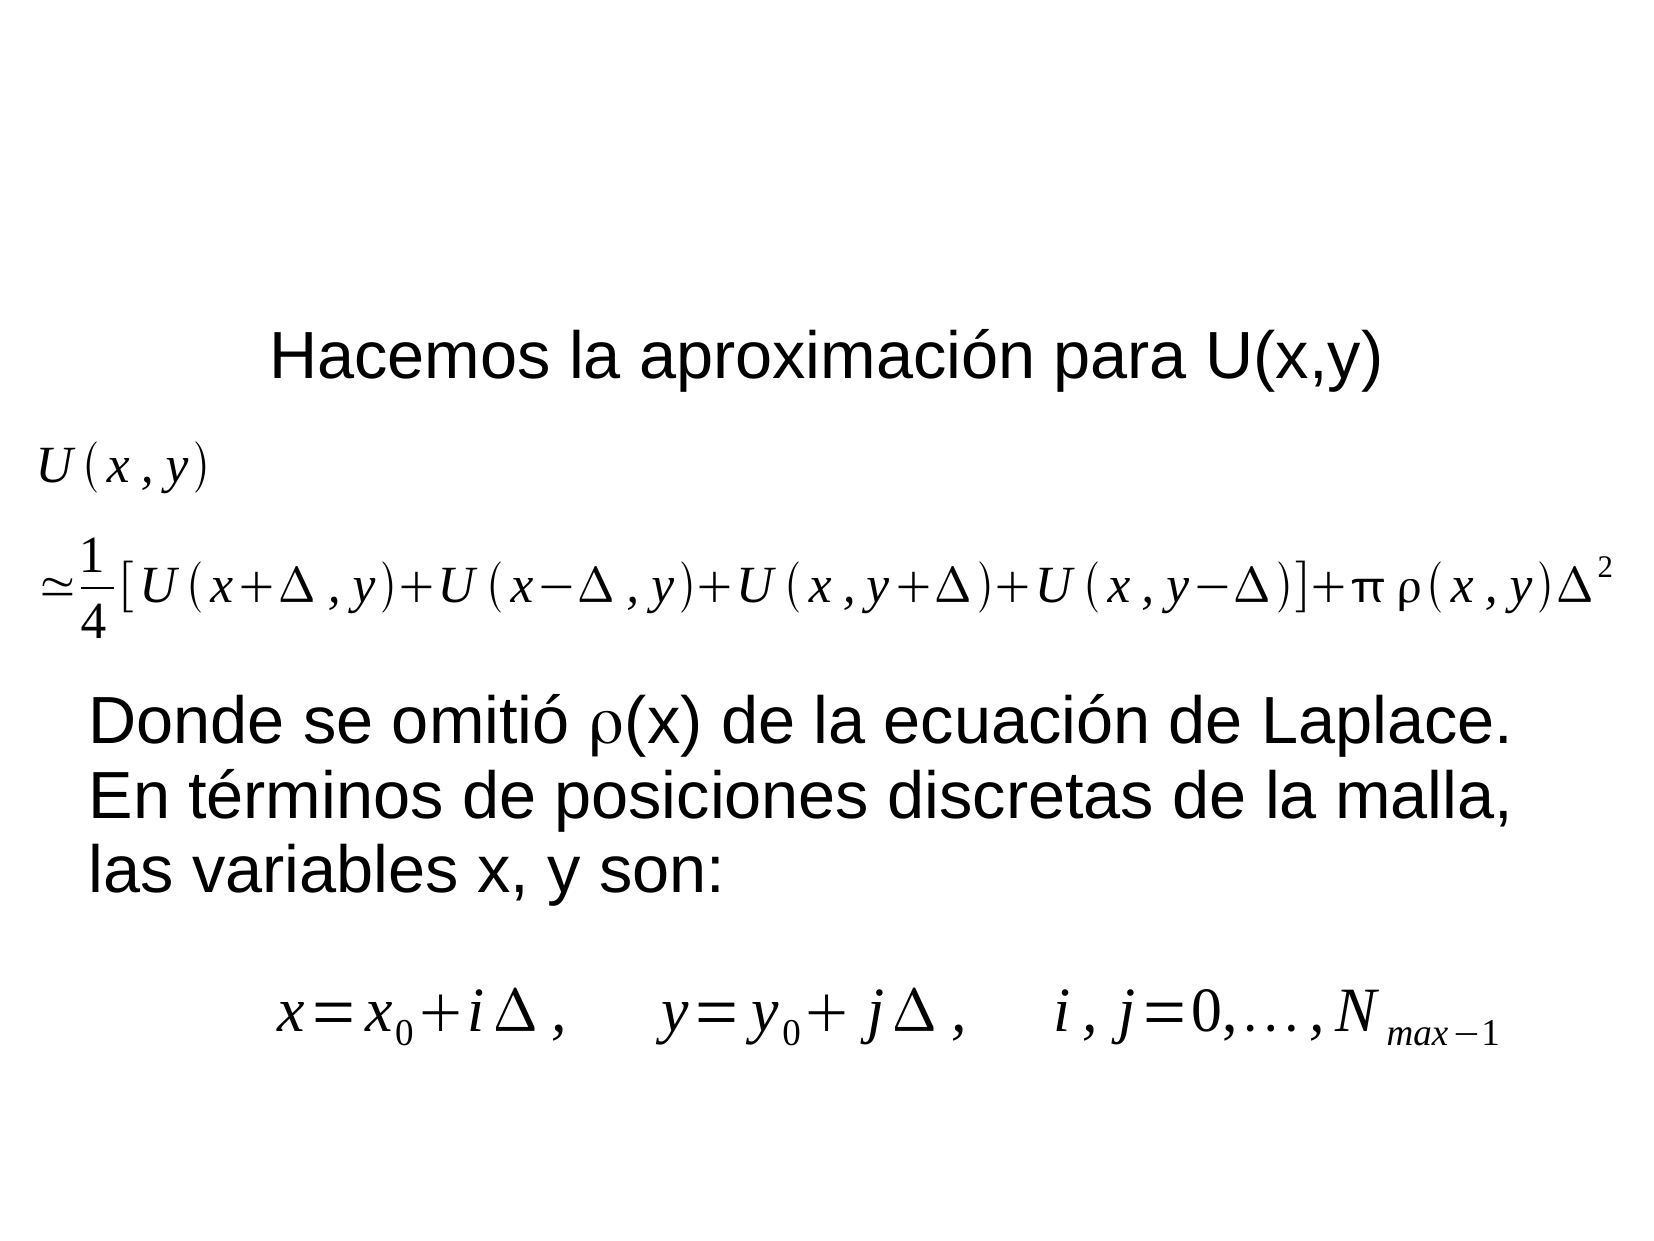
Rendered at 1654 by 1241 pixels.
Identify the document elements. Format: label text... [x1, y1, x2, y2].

text_box Donde se omitió r(x) de la ecuación de Laplace. En términos de posiciones discretas de la malla, las variables x, y son: [88, 676, 1577, 914]
chart [266, 974, 1506, 1054]
chart [29, 435, 1620, 650]
subtitle Hacemos la aproximación para U(x,y) [82, 297, 1571, 414]
